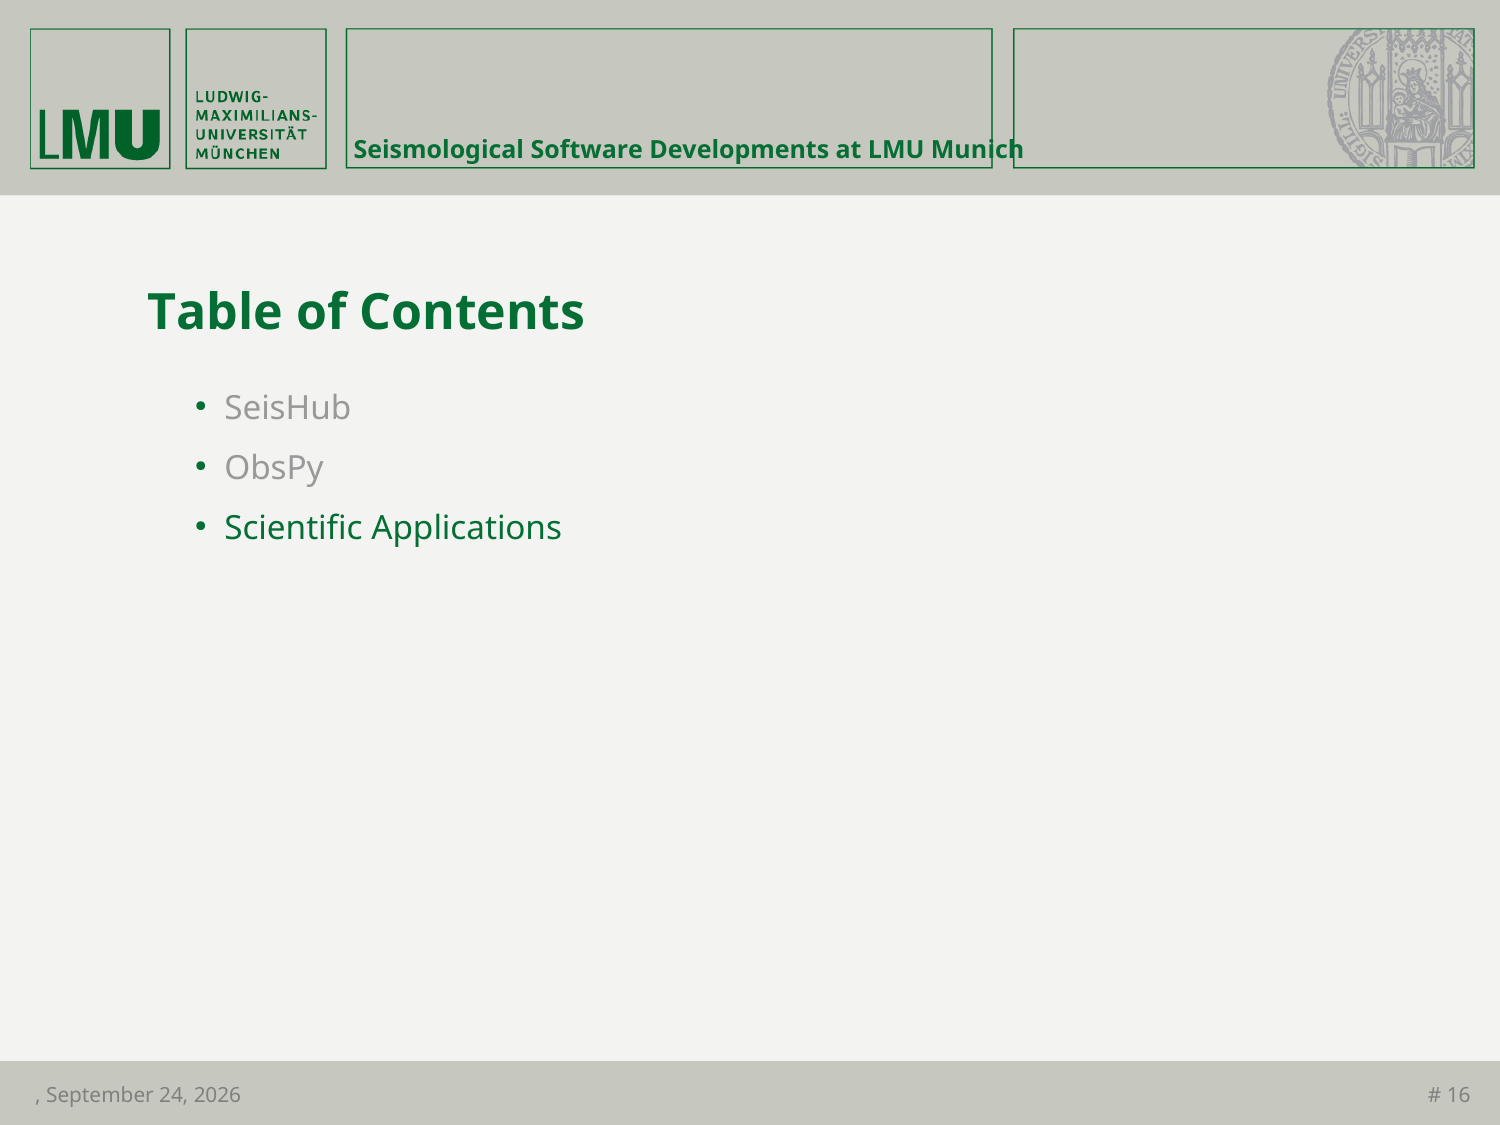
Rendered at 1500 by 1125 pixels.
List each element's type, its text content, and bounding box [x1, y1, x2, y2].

list SeisHub ObsPy Scientific Applications [147, 383, 1359, 1004]
title Table of Contents [147, 265, 1359, 355]
picture [0, 0, 1500, 1125]
